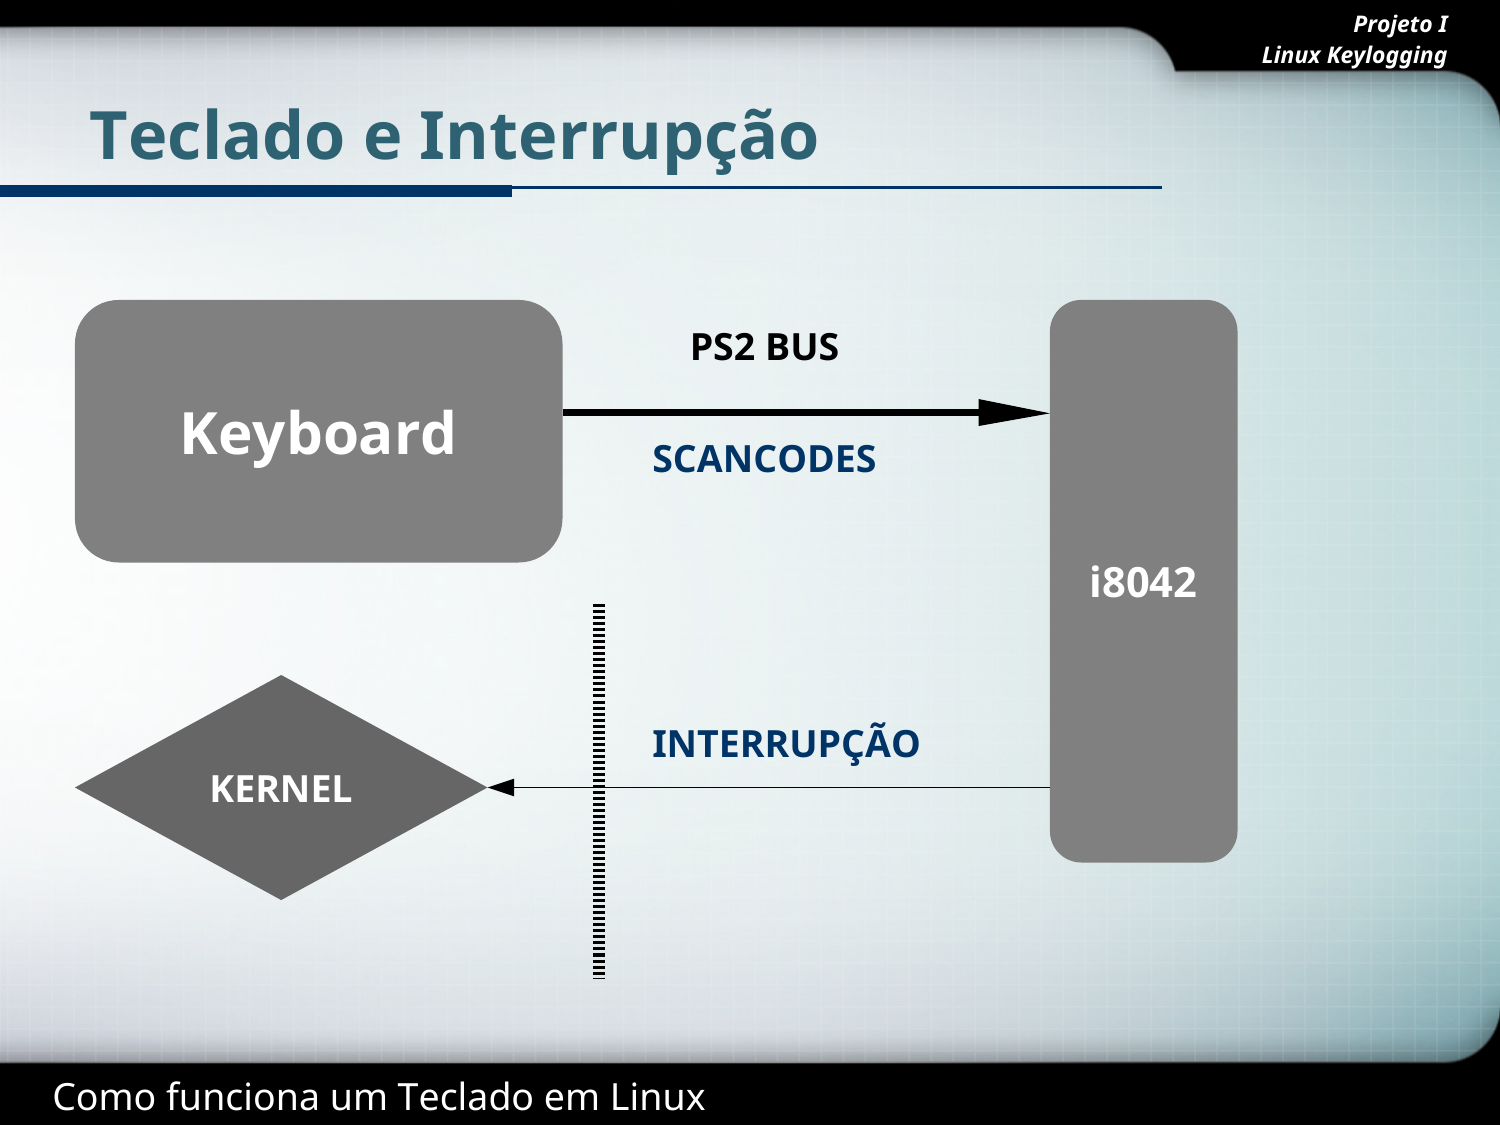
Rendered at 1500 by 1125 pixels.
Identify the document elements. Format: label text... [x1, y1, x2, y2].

text_box i8042 [1049, 299, 1238, 863]
text_box PS2 BUS [675, 315, 976, 376]
text_box SCANCODES [637, 427, 976, 488]
picture [0, 0, 1500, 1125]
text_box KERNEL [74, 675, 488, 901]
text_box Como funciona um Teclado em Linux [37, 1065, 976, 1125]
text_box Keyboard [74, 299, 563, 563]
title Teclado e Interrupção [75, 78, 1338, 190]
text_box INTERRUPÇÃO [637, 712, 1013, 773]
